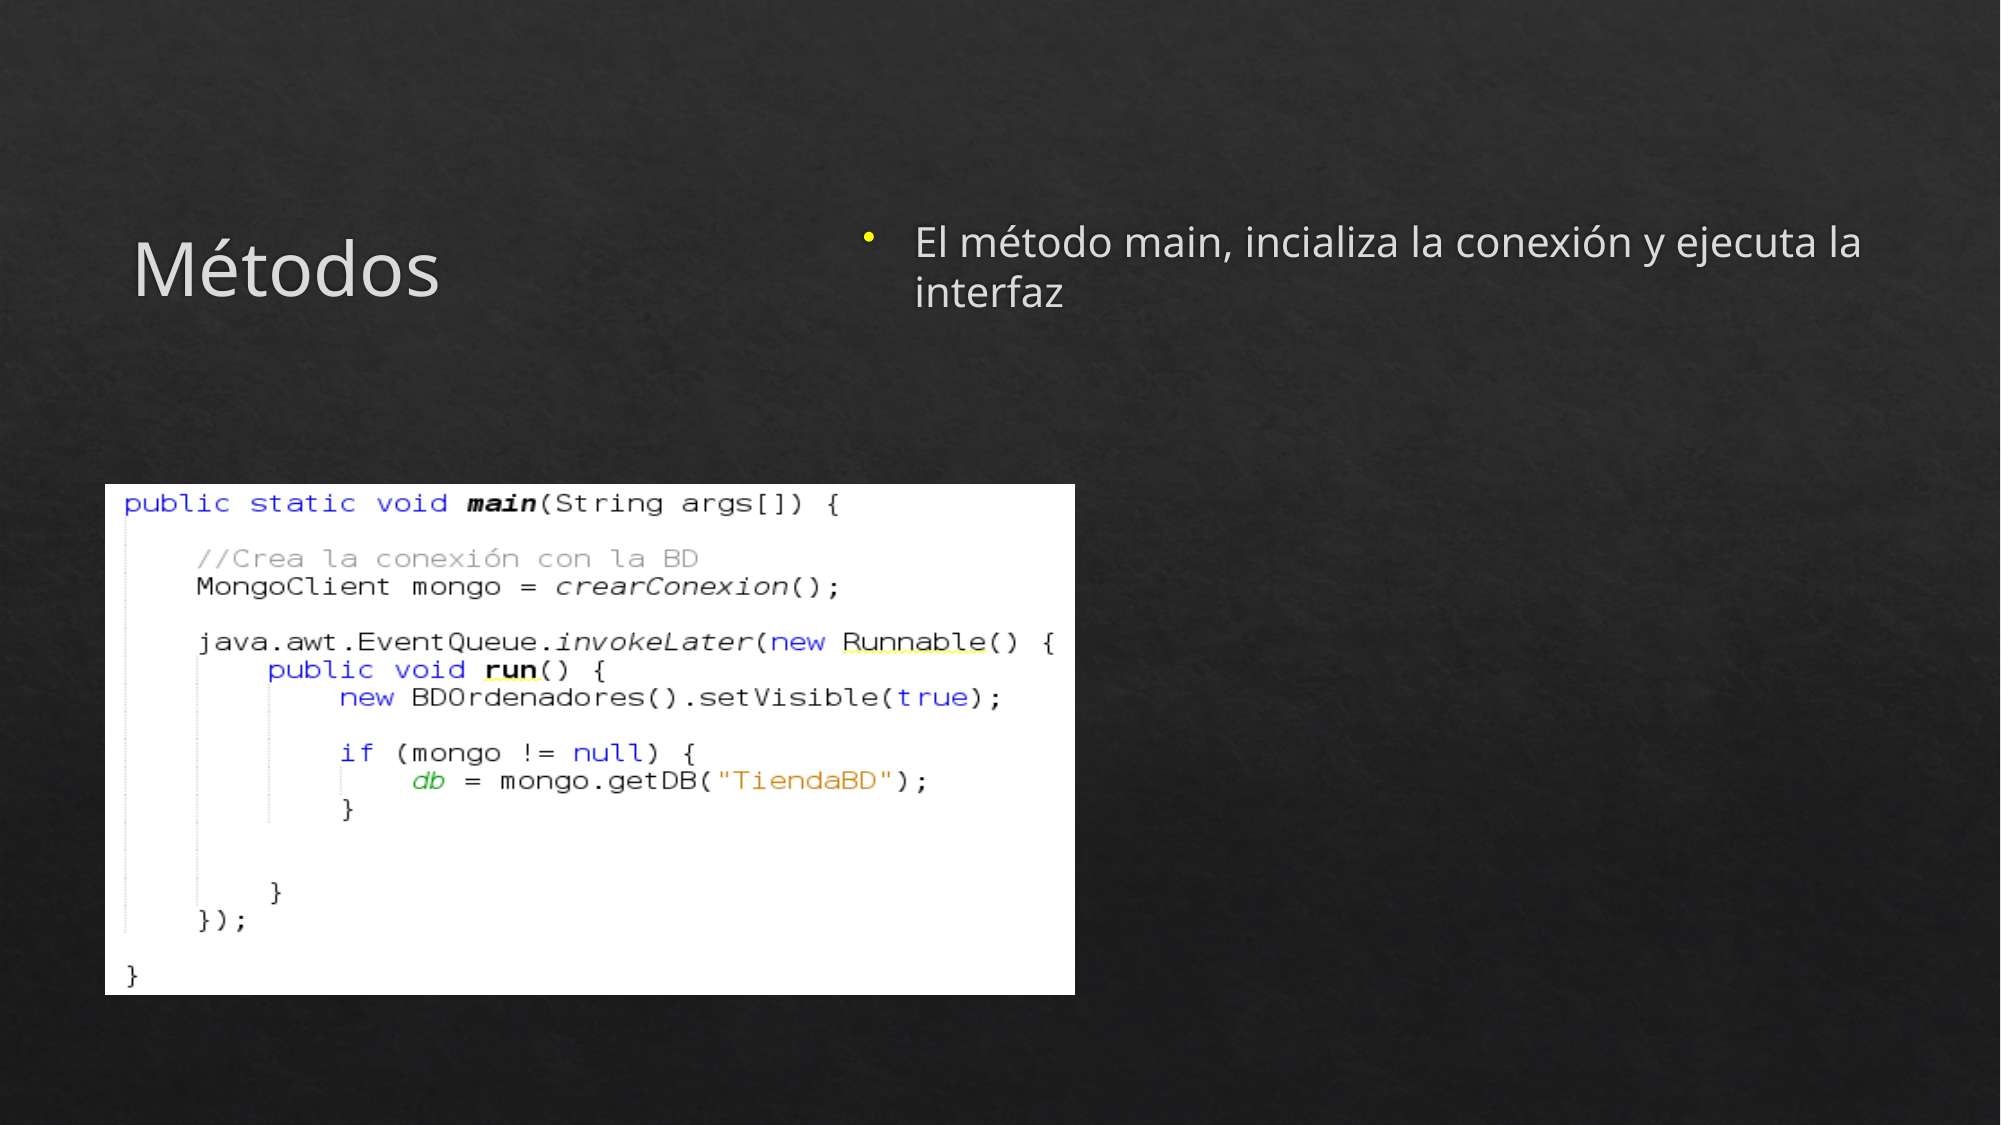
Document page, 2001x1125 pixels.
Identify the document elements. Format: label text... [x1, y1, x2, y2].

title Métodos [116, 105, 764, 427]
picture [0, 0, 2001, 1125]
list El método main, incializa la conexión y ejecuta la interfaz [843, 105, 1898, 427]
